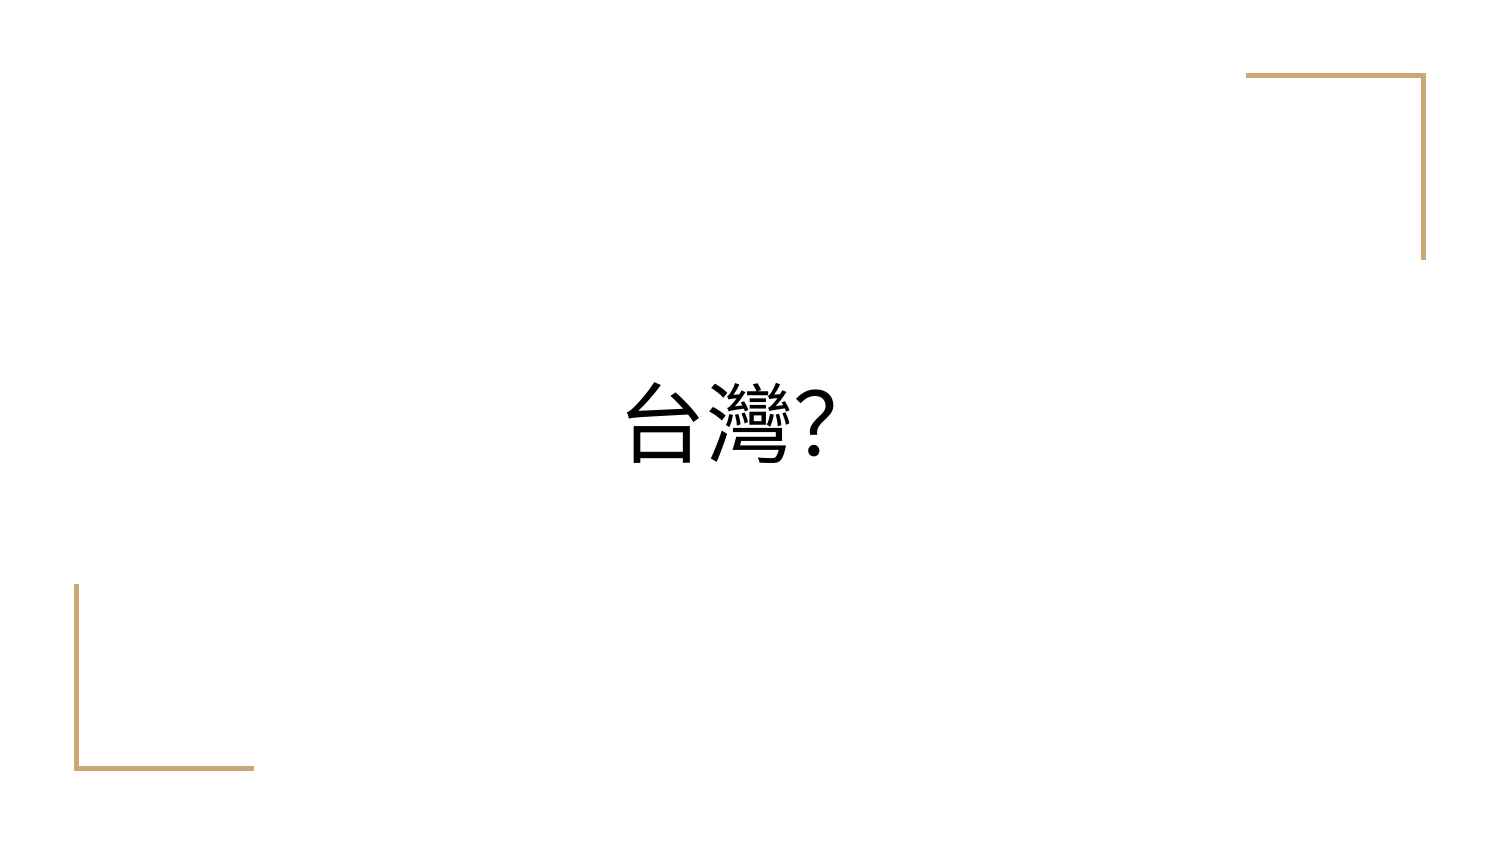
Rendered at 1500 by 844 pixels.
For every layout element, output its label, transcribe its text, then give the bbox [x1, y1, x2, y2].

title 台灣？ [126, 296, 1374, 548]
